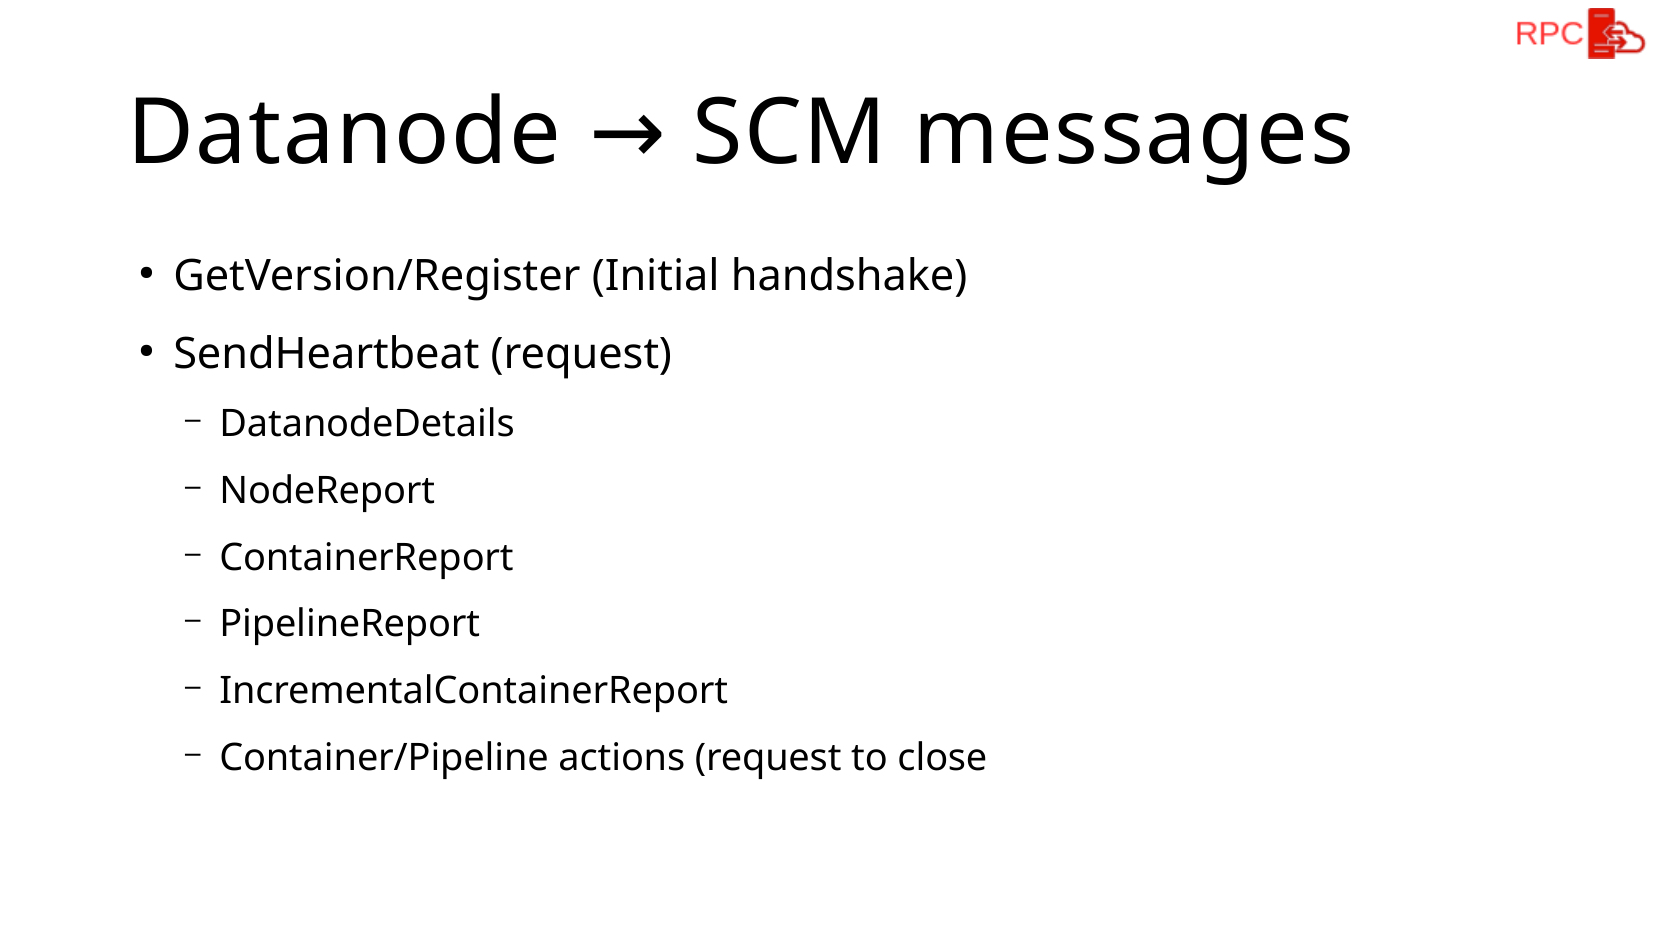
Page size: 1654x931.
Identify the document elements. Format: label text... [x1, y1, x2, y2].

picture [1513, 8, 1654, 59]
title Datanode → SCM messages [127, 69, 1654, 187]
list GetVersion/Register (Initial handshake) SendHeartbeat (request) DatanodeDetails NodeReport ContainerReport PipelineReport IncrementalContainerReport Container/Pipeline actions (request to close [127, 244, 1527, 784]
